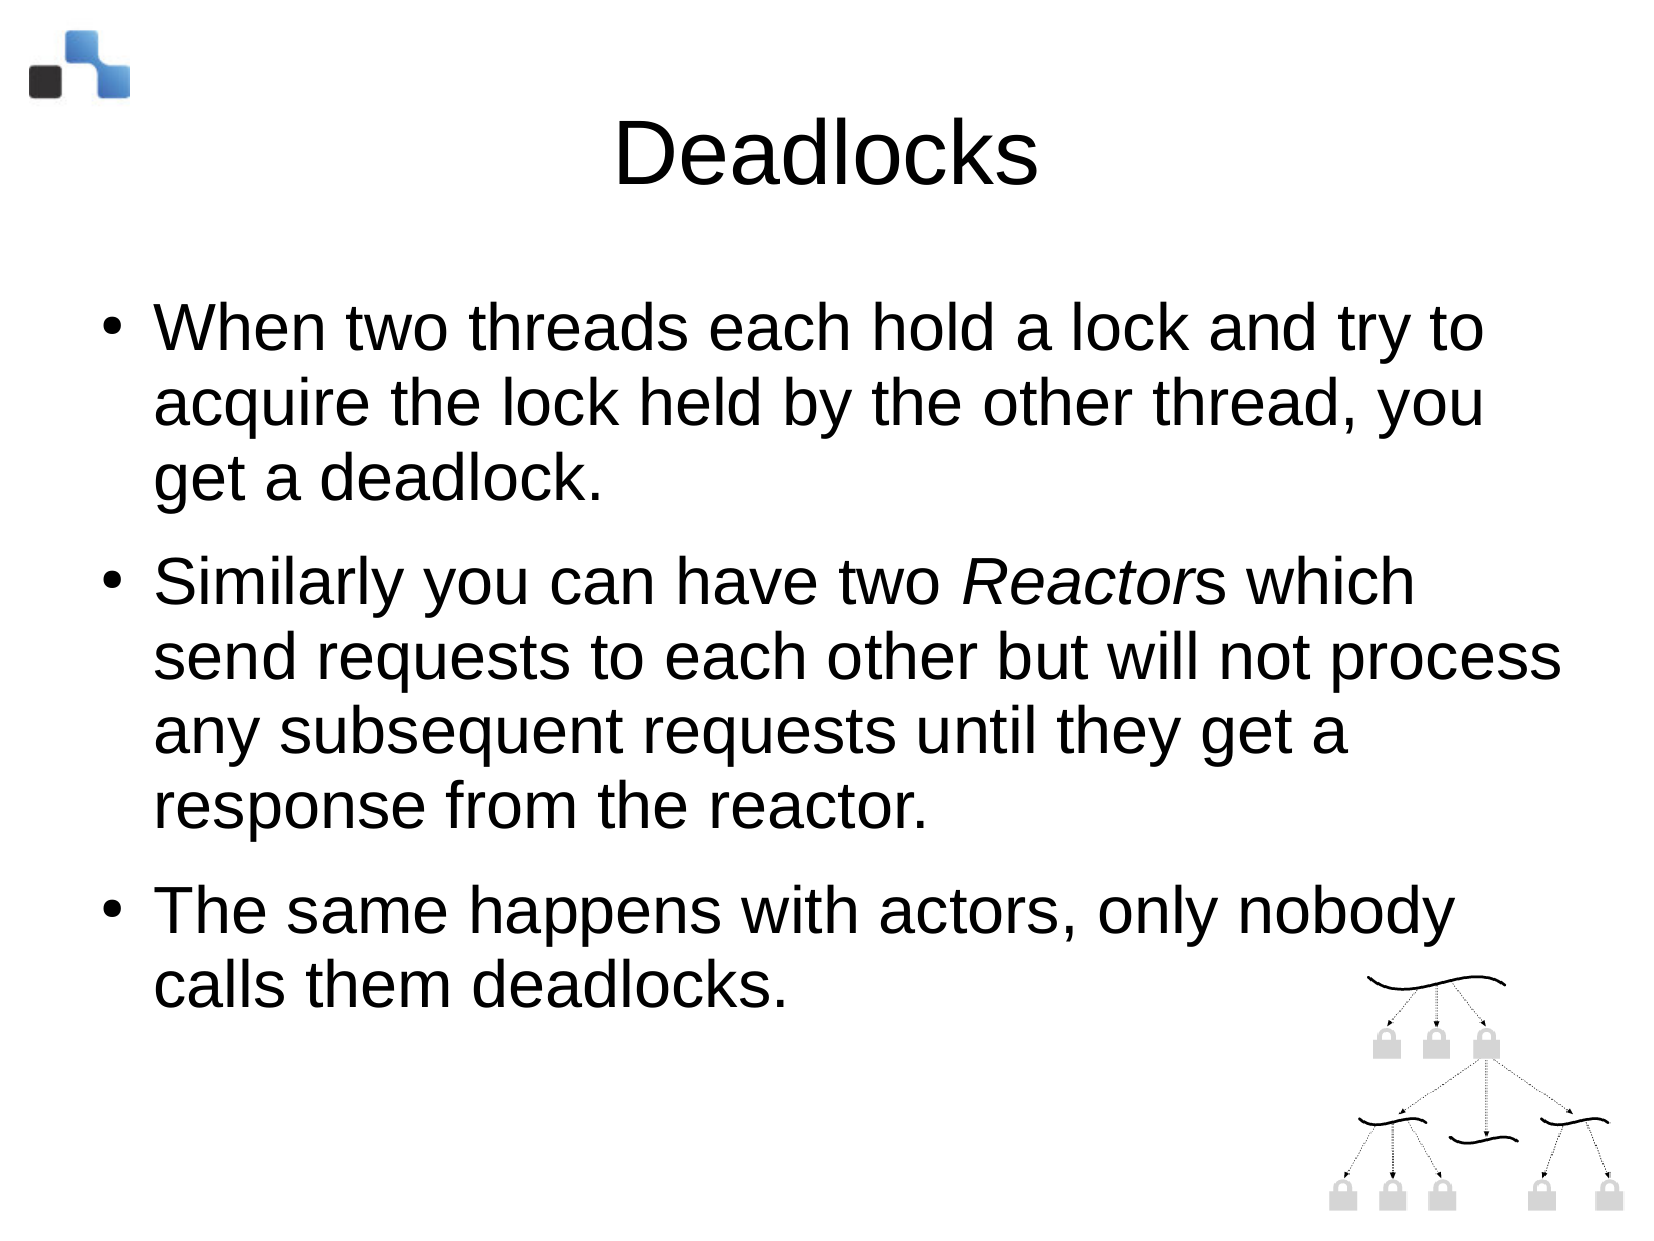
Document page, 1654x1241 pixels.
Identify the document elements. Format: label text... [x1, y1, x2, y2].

list When two threads each hold a lock and try to acquire the lock held by the other thread, you get a deadlock. Similarly you can have two Reactors which send requests to each other but will not process any subsequent requests until they get a response from the reactor. The same happens with actors, only nobody calls them deadlocks. [82, 290, 1571, 1109]
picture [29, 18, 130, 119]
picture [1328, 974, 1625, 1211]
title Deadlocks [82, 49, 1571, 257]
